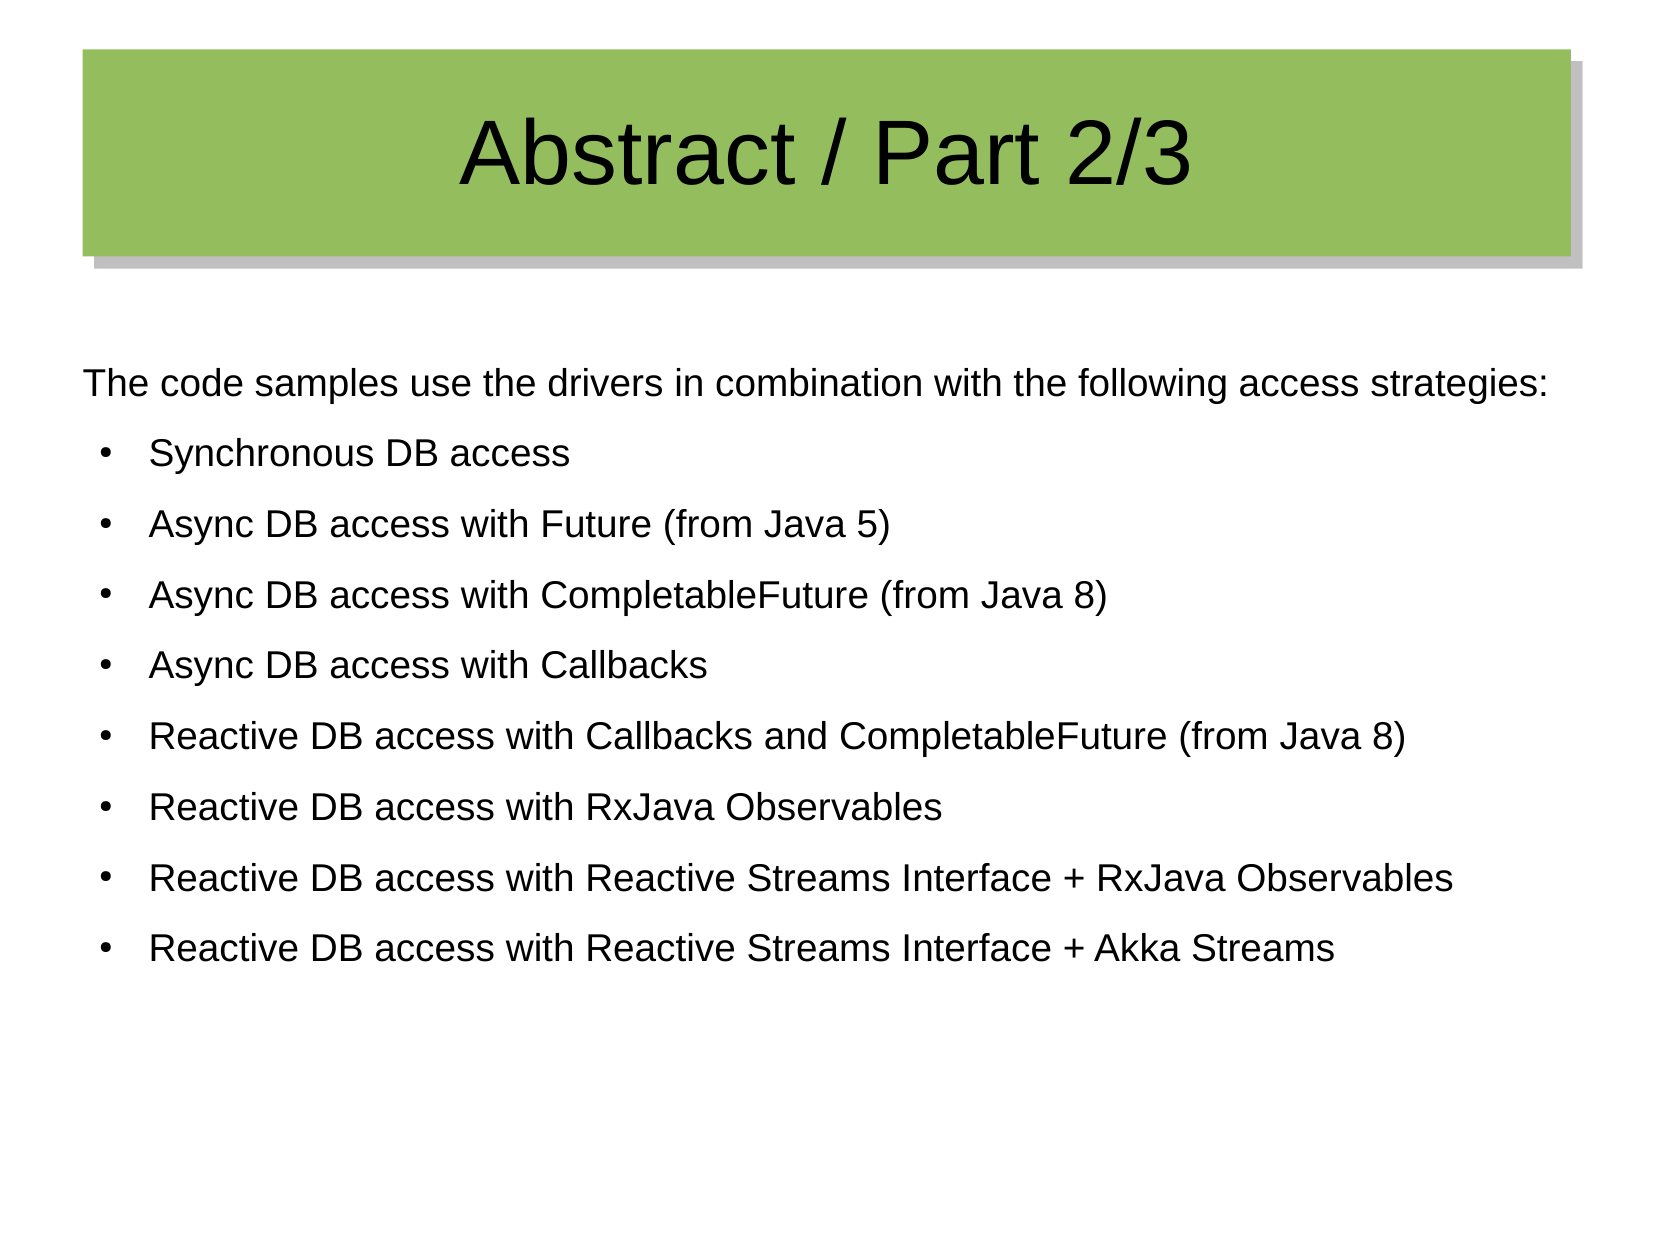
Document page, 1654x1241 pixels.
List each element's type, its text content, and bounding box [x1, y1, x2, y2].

list The code samples use the drivers in combination with the following access strategies: Synchronous DB access Async DB access with Future (from Java 5) Async DB access with CompletableFuture (from Java 8) Async DB access with Callbacks Reactive DB access with Callbacks and CompletableFuture (from Java 8) Reactive DB access with RxJava Observables Reactive DB access with Reactive Streams Interface + RxJava Observables Reactive DB access with Reactive Streams Interface + Akka Streams [82, 290, 1571, 1010]
title Abstract / Part 2/3 [82, 49, 1571, 257]
